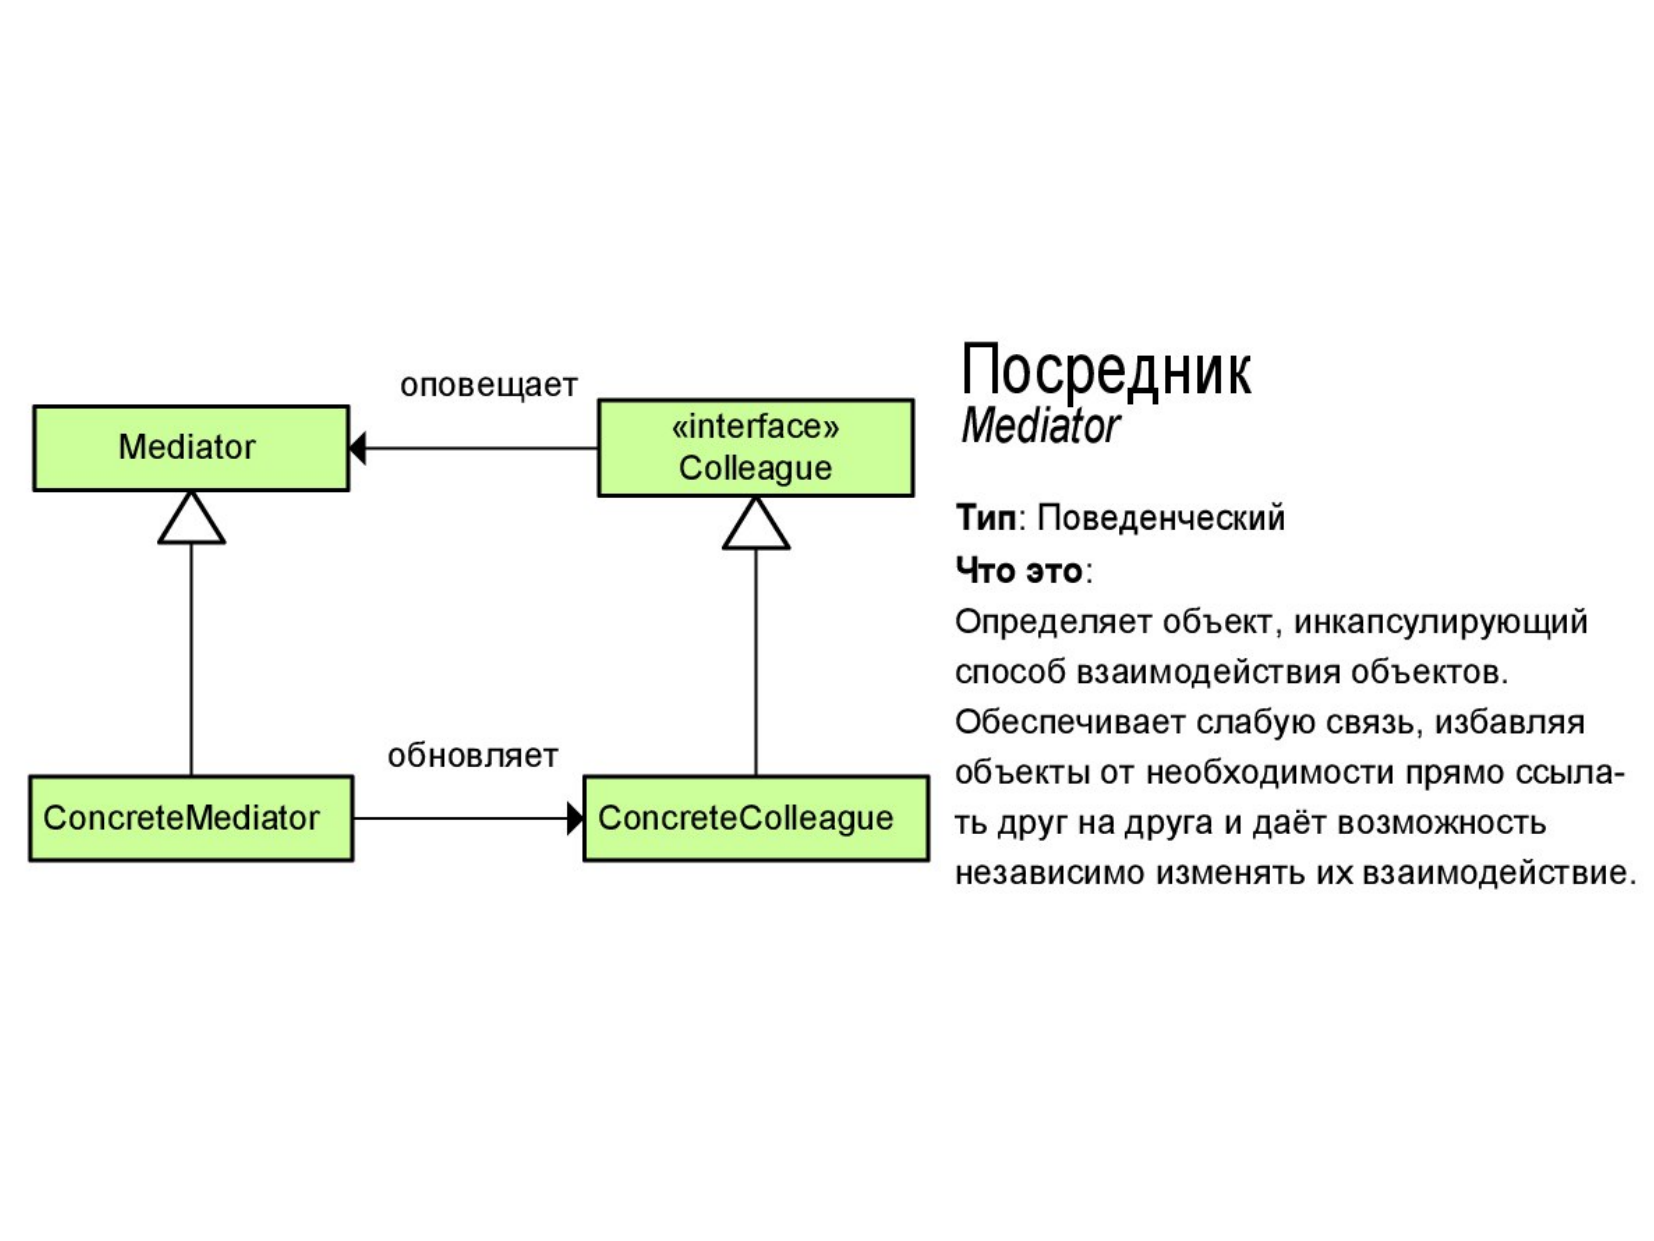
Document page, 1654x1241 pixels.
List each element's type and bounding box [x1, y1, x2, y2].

picture [4, 314, 1654, 926]
